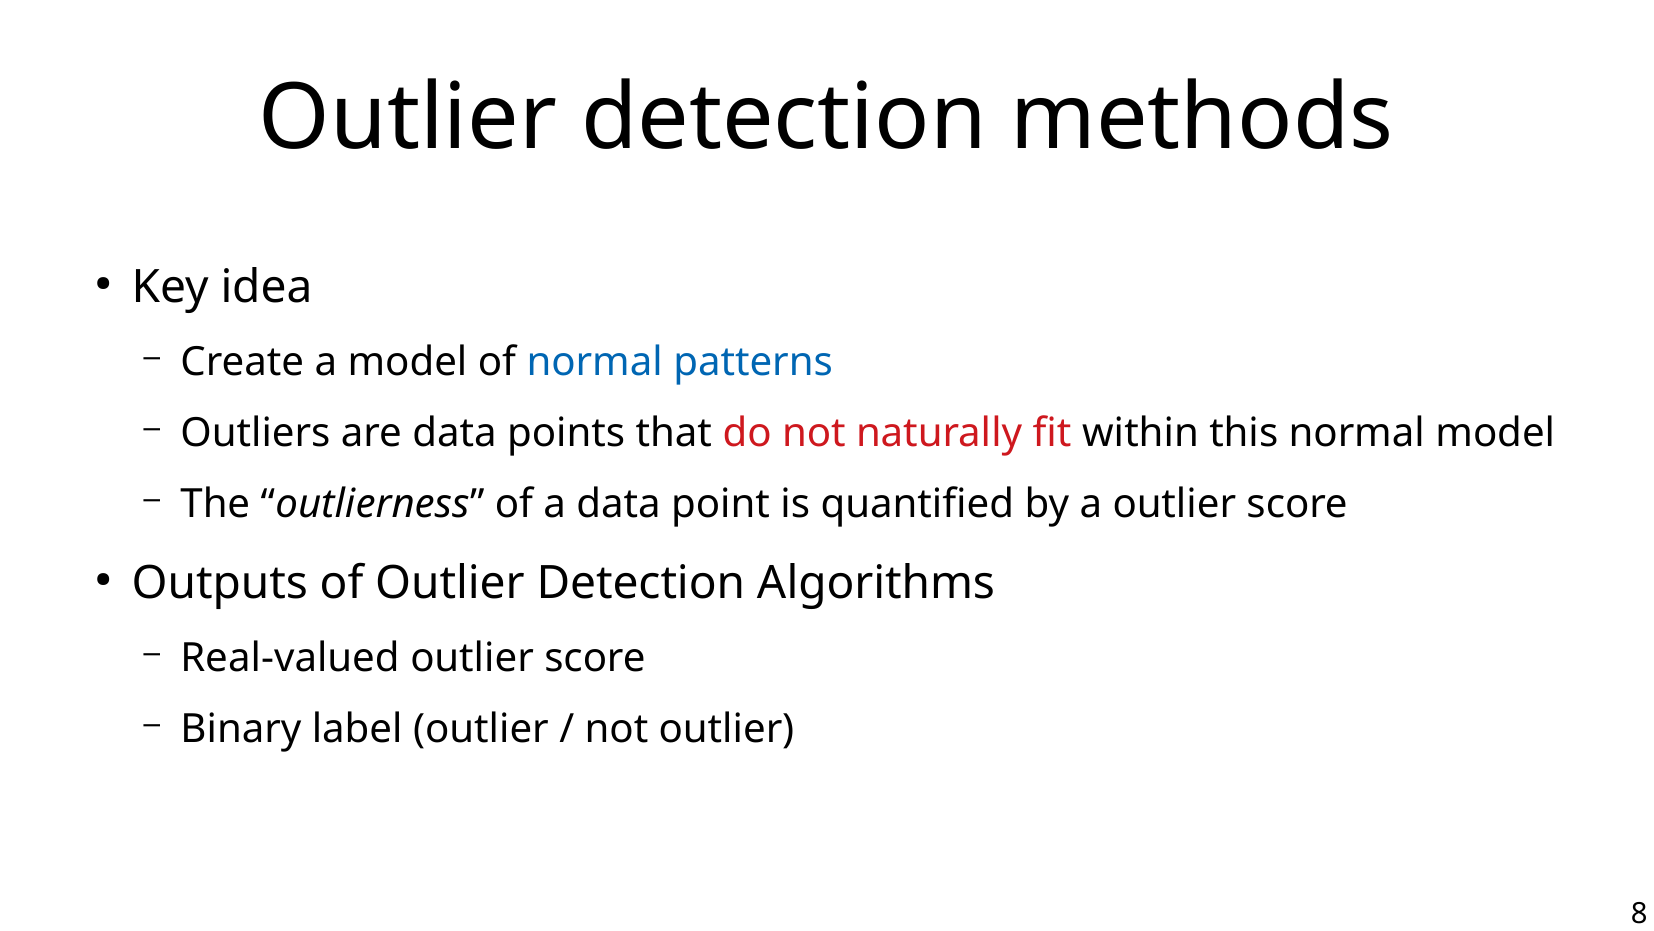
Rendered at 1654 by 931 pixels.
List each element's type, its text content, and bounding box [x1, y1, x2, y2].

title Outlier detection methods [82, 1, 1571, 226]
list Key idea Create a model of normal patterns Outliers are data points that do not naturally fit within this normal model The “outlierness” of a data point is quantified by a outlier score Outputs of Outlier Detection Algorithms Real-valued outlier score Binary label (outlier / not outlier) [82, 253, 1571, 793]
